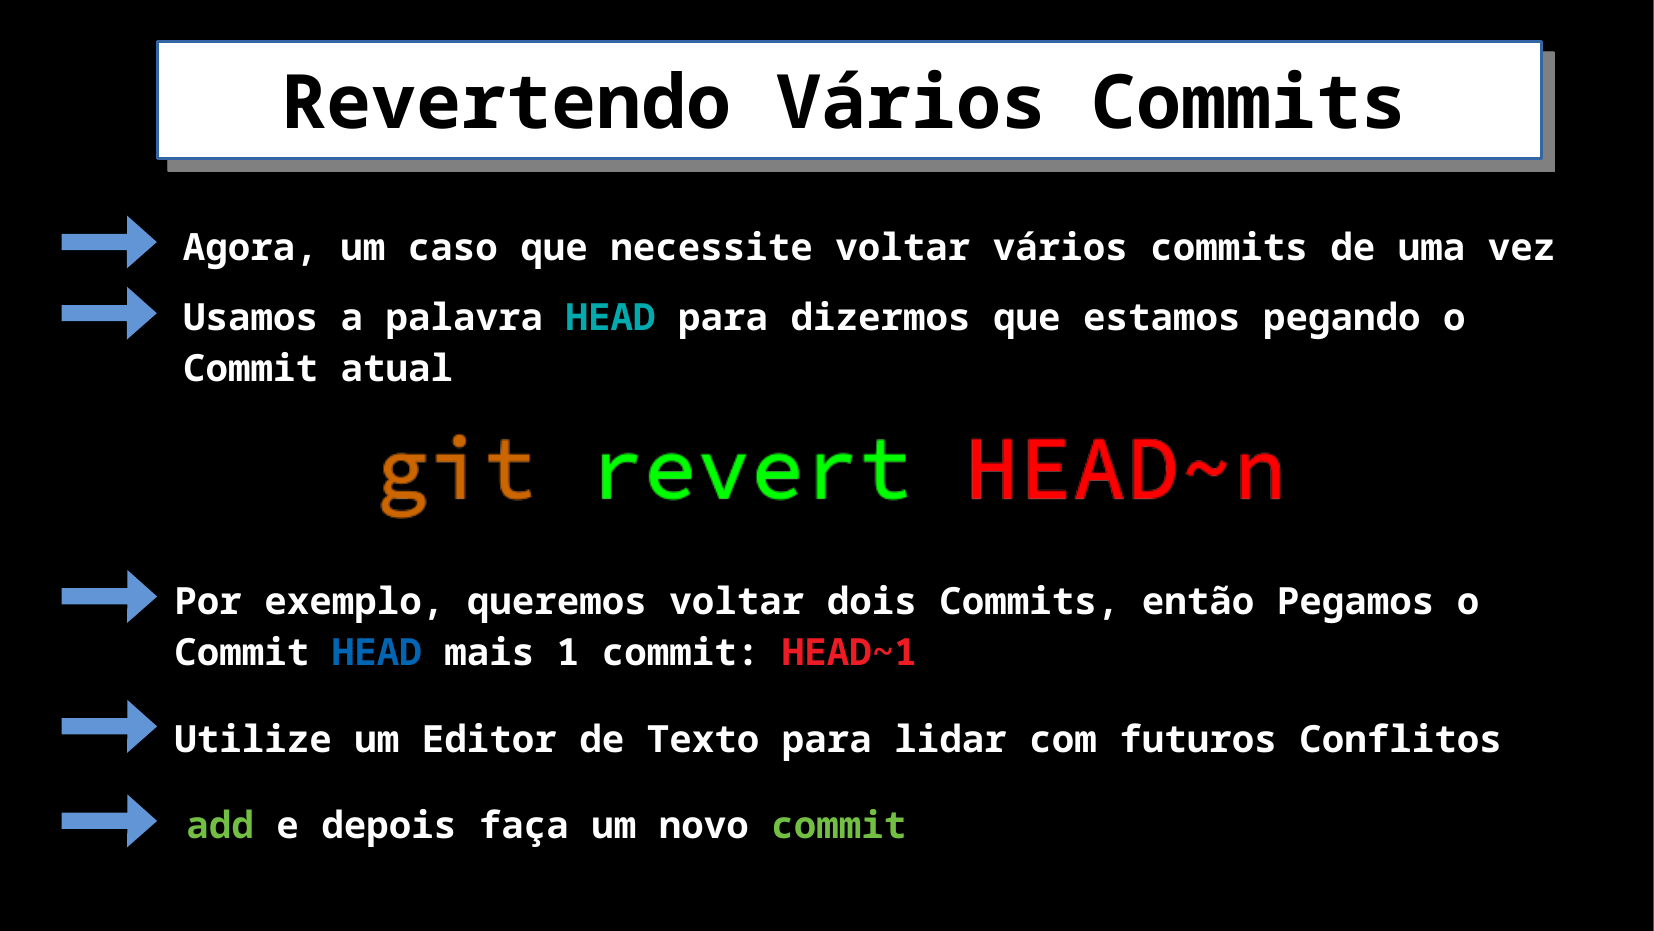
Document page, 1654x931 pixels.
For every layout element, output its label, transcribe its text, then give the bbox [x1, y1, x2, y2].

text_box add e depois faça um novo commit [171, 791, 922, 854]
text_box Agora, um caso que necessite voltar vários commits de uma vez [168, 212, 1607, 283]
text_box Usamos a palavra HEAD para dizermos que estamos pegando o Commit atual [168, 283, 1607, 392]
text_box Revertendo Vários Commits [157, 41, 1542, 151]
picture [0, 0, 1654, 931]
text_box Utilize um Editor de Texto para lidar com futuros Conflitos [159, 705, 1540, 768]
text_box Por exemplo, queremos voltar dois Commits, então Pegamos o Commit HEAD mais 1 commit: HEAD~1 [159, 566, 1598, 677]
